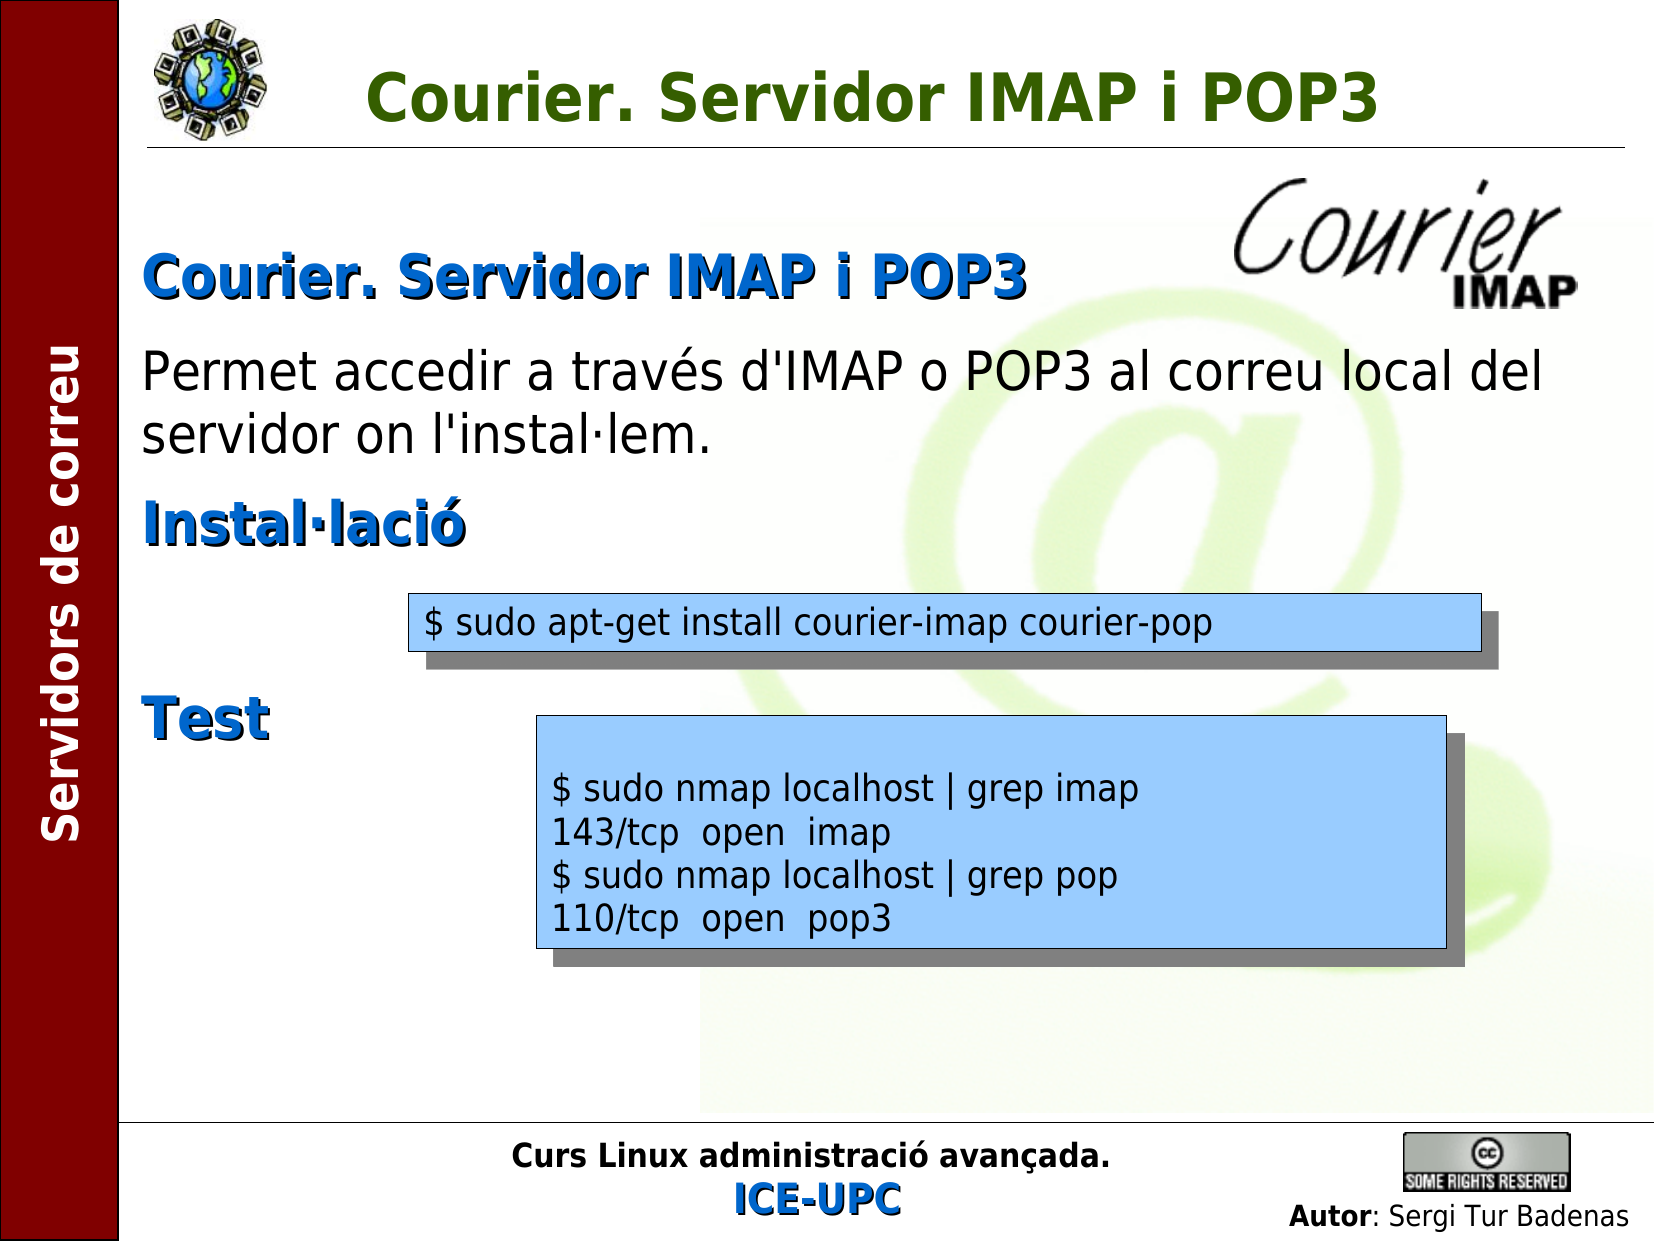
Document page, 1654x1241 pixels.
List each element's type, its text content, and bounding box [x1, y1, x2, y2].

picture [1403, 1132, 1571, 1192]
text_box $ sudo apt-get install courier-imap courier-pop [408, 593, 1482, 652]
picture [154, 19, 268, 49]
picture [700, 178, 1654, 1113]
text_box $ sudo nmap localhost | grep imap 143/tcp open imap $ sudo nmap localhost | grep pop 110/tcp open pop3 [536, 715, 1447, 949]
title Courier. Servidor IMAP i POP3 [129, 49, 1619, 148]
list Courier. Servidor IMAP i POP3 Permet accedir a través d'IMAP o POP3 al correu local del servidor on l'instal·lem. Instal·lació Test [141, 242, 1630, 1093]
